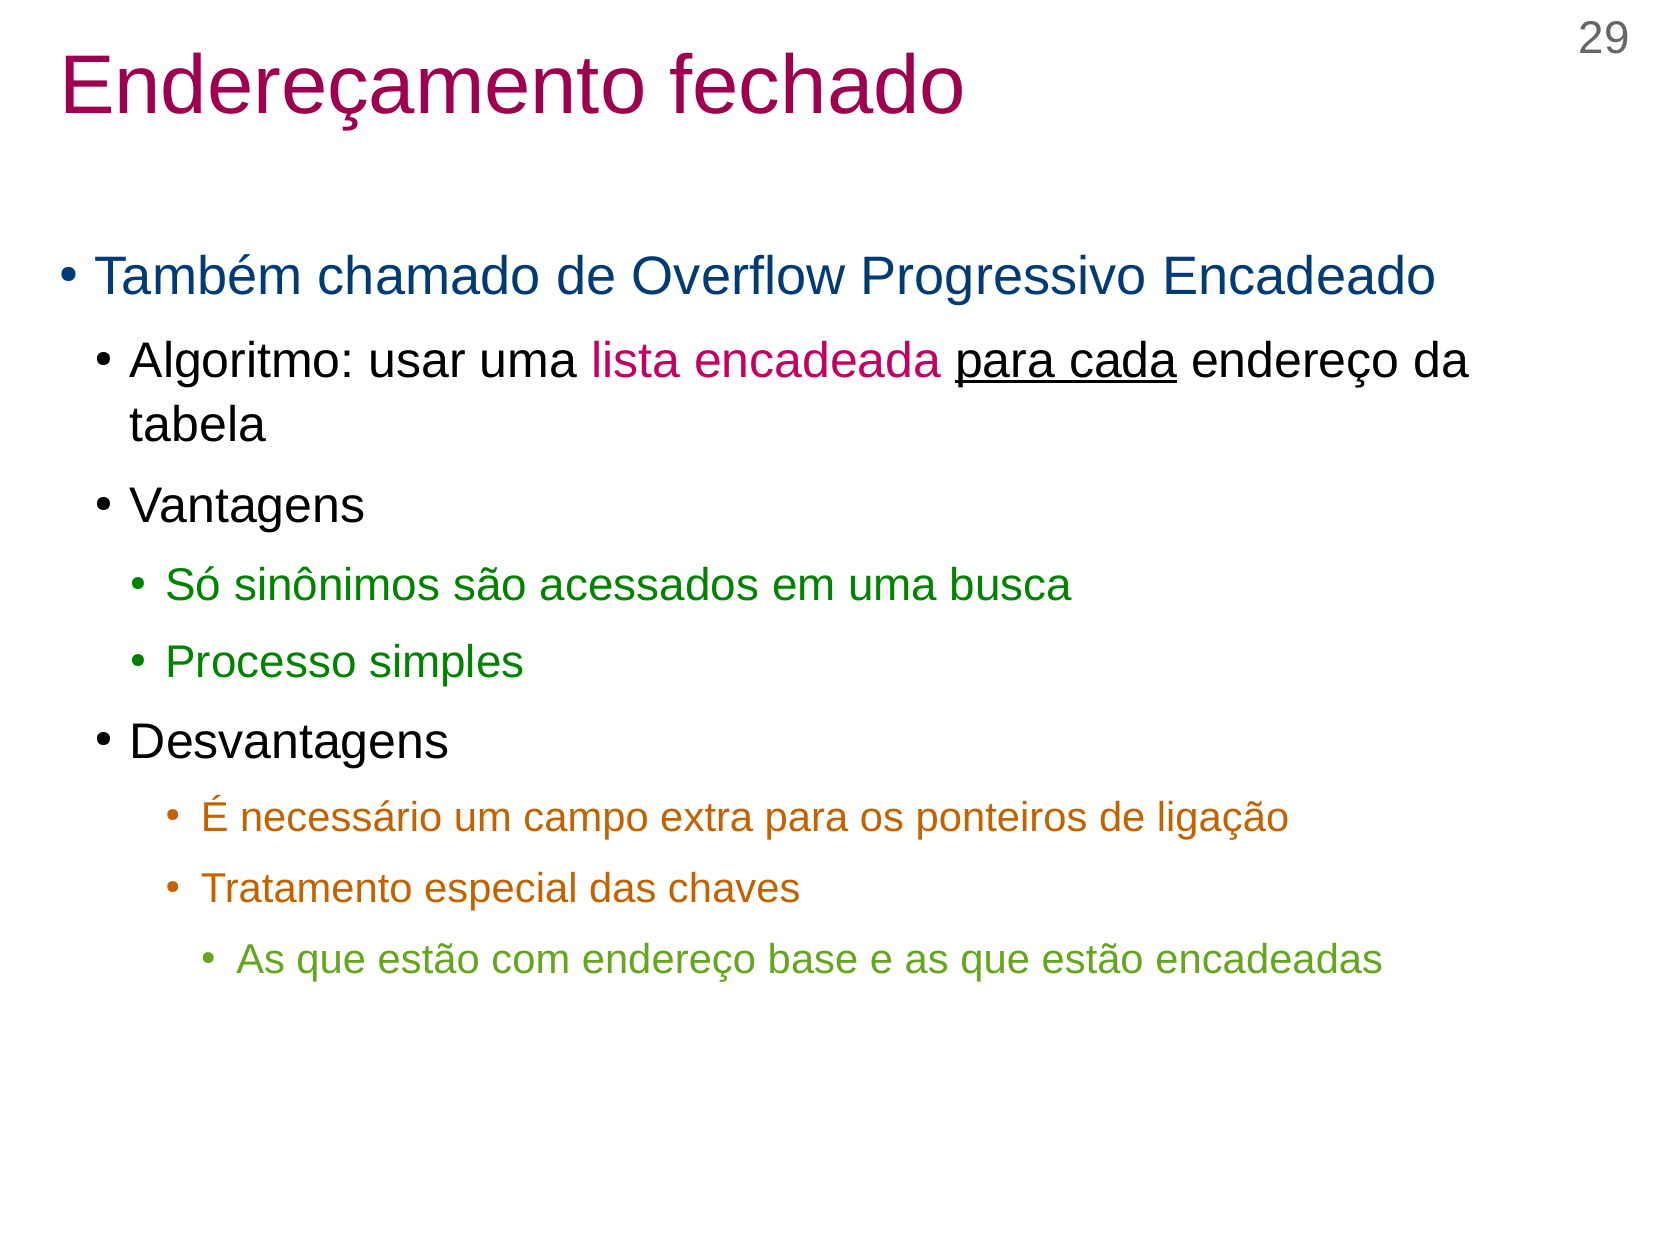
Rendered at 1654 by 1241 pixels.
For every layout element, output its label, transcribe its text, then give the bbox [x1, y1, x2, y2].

title Endereçamento fechado [59, 29, 1595, 148]
list Também chamado de Overflow Progressivo Encadeado Algoritmo: usar uma lista encadeada para cada endereço da tabela Vantagens Só sinônimos são acessados em uma busca Processo simples Desvantagens É necessário um campo extra para os ponteiros de ligação Tratamento especial das chaves As que estão com endereço base e as que estão encadeadas [59, 236, 1595, 1211]
